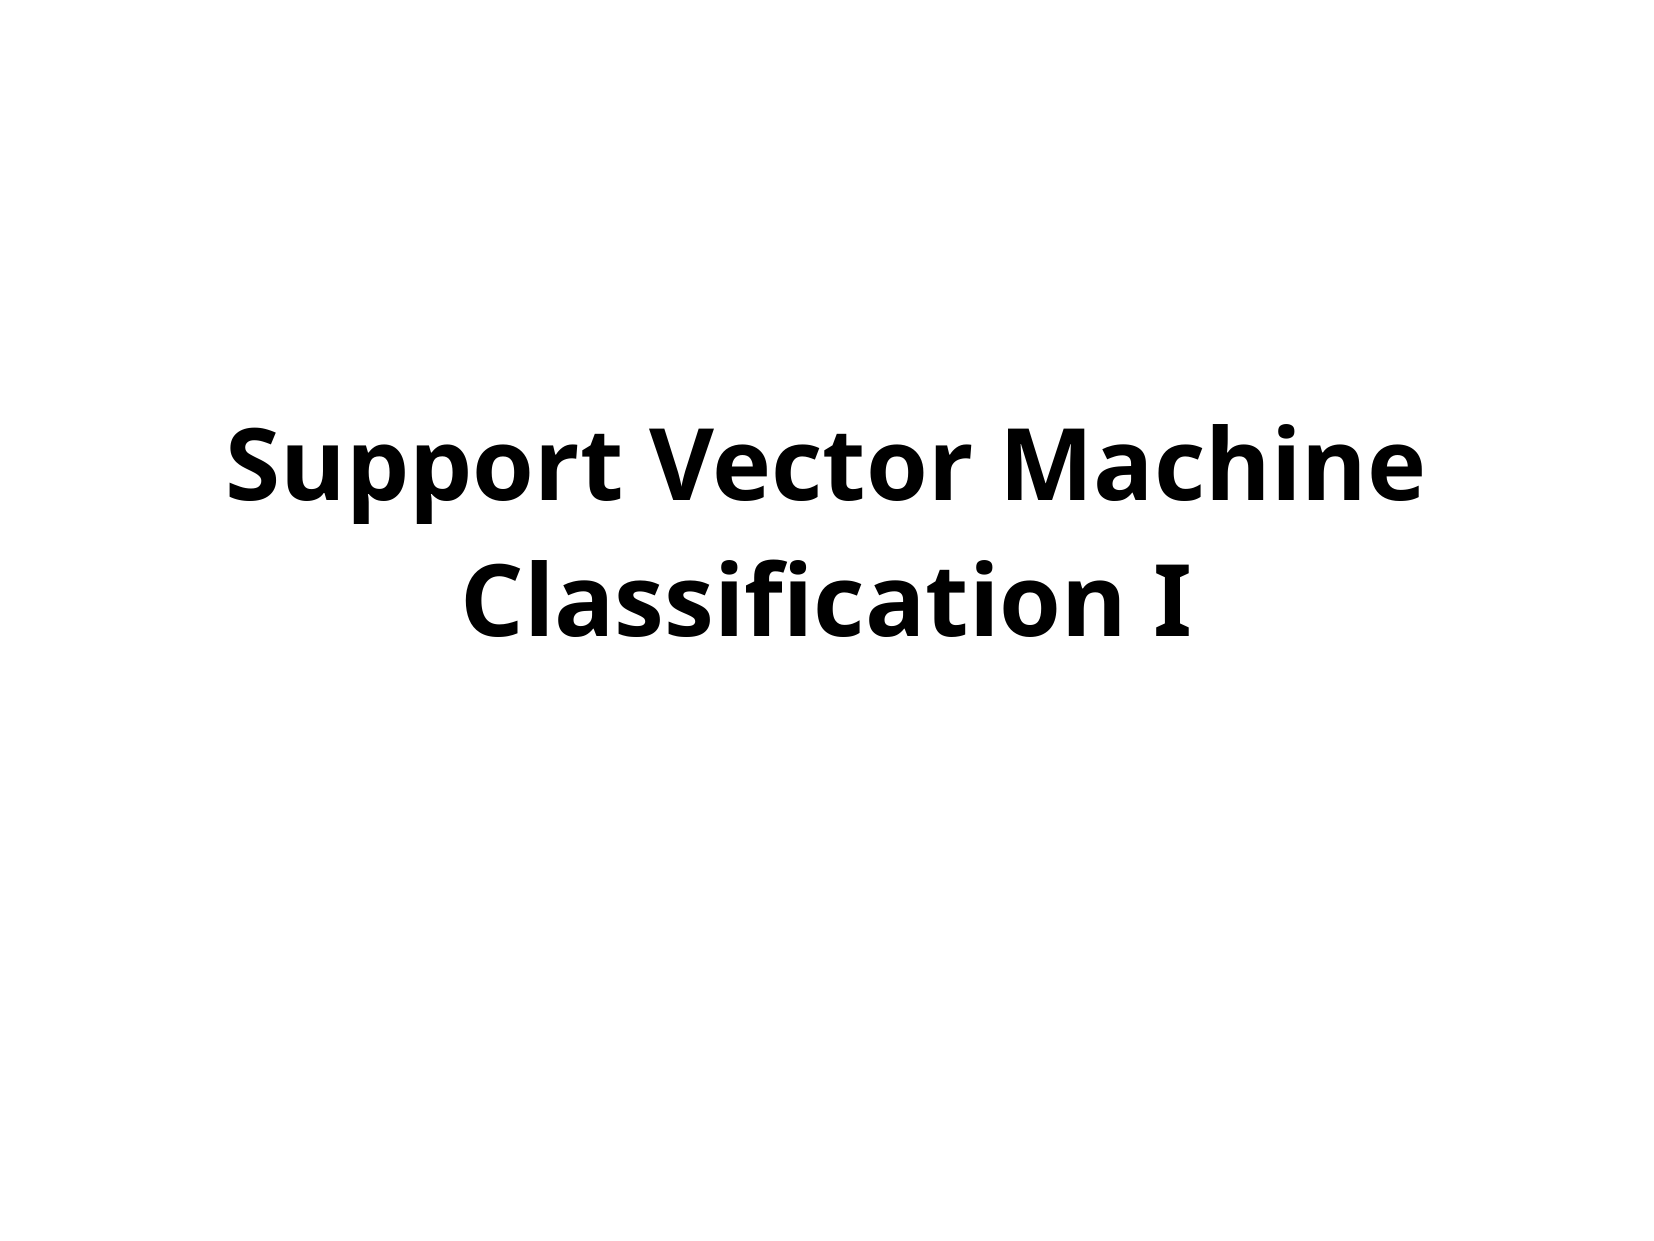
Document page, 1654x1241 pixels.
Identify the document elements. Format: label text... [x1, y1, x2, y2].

subtitle Support Vector Machine Classification I [82, 49, 1571, 1010]
